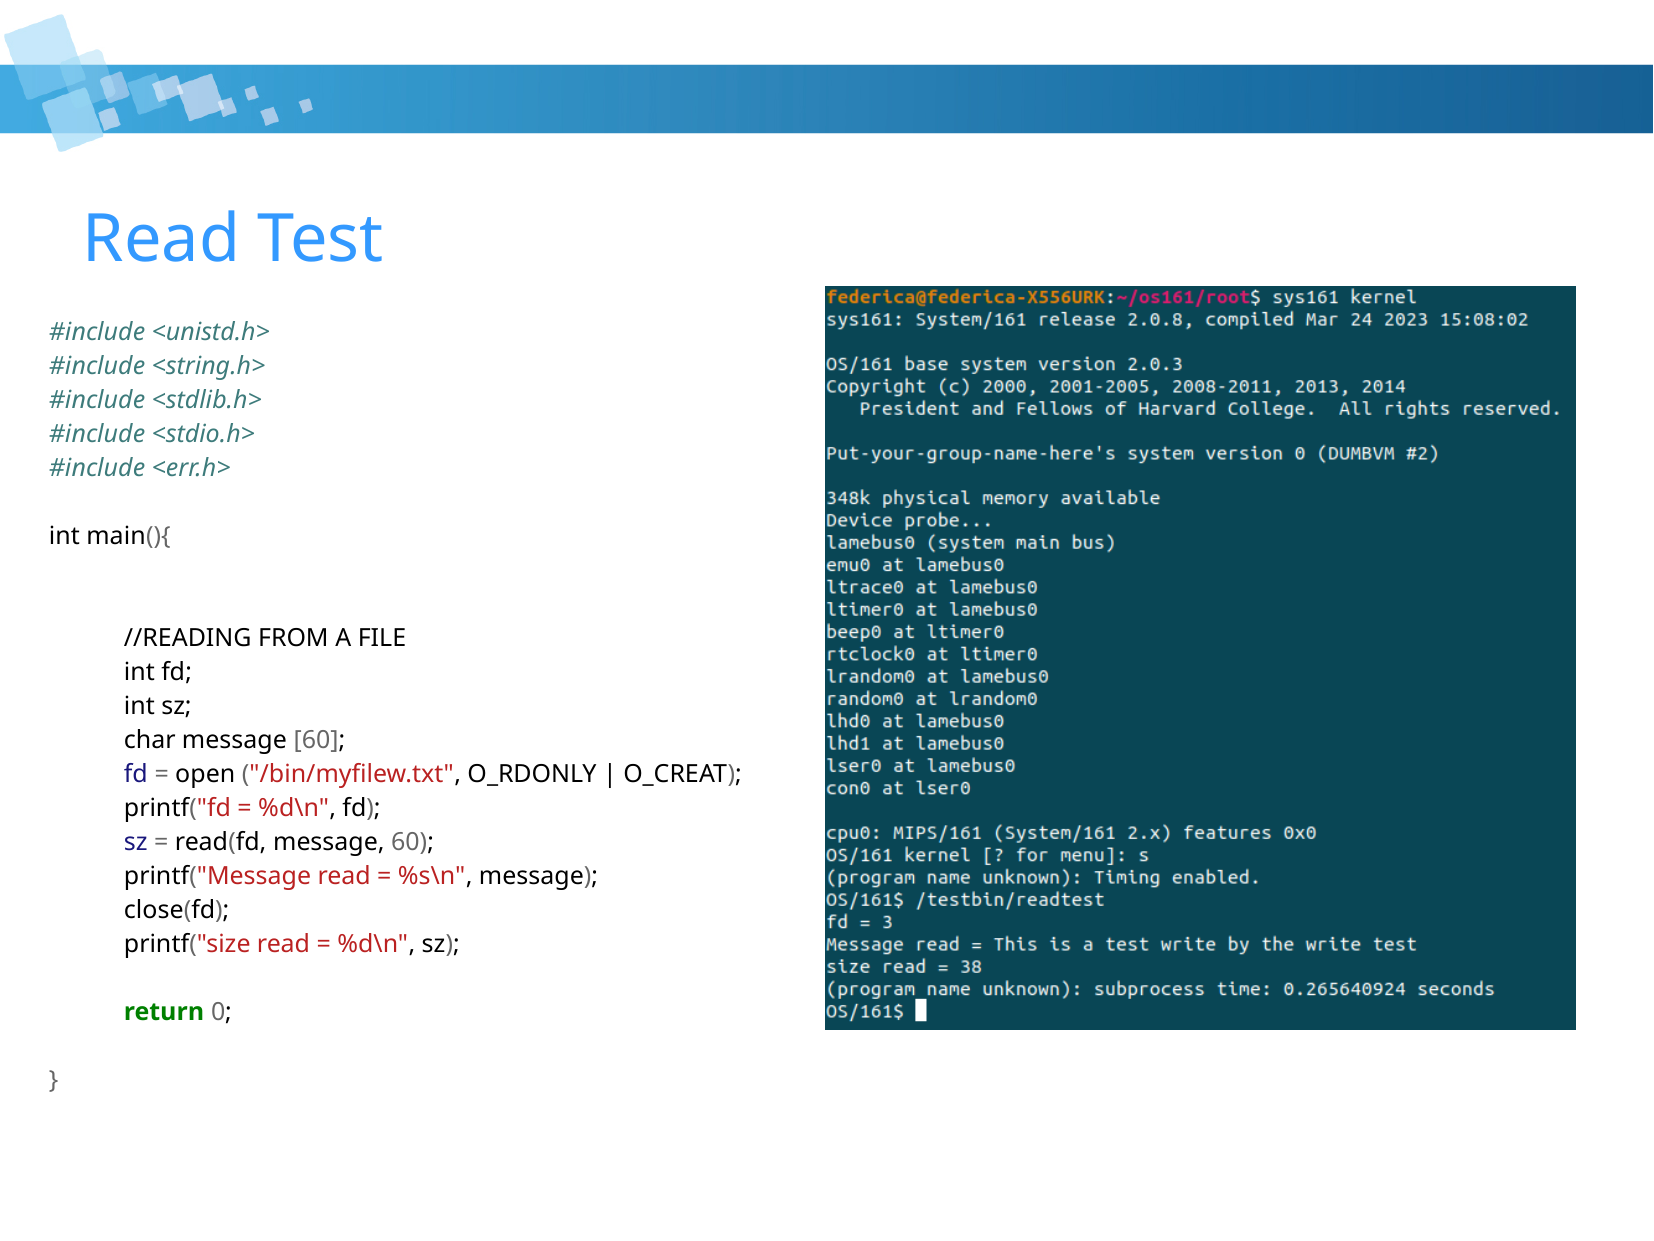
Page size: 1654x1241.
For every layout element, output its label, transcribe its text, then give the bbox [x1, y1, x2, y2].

picture [0, 0, 1653, 1238]
title Read Test [82, 132, 1571, 306]
text_box #include <unistd.h> #include <string.h> #include <stdlib.h> #include <stdio.h> #include <err.h> int main(){ //READING FROM A FILE int fd; int sz; char message [60]; fd = open ("/bin/myfilew.txt", O_RDONLY | O_CREAT); printf("fd = %d\n", fd); sz = read(fd, message, 60); printf("Message read = %s\n", message); close(fd); printf("size read = %d\n", sz); return 0; } [34, 306, 825, 995]
